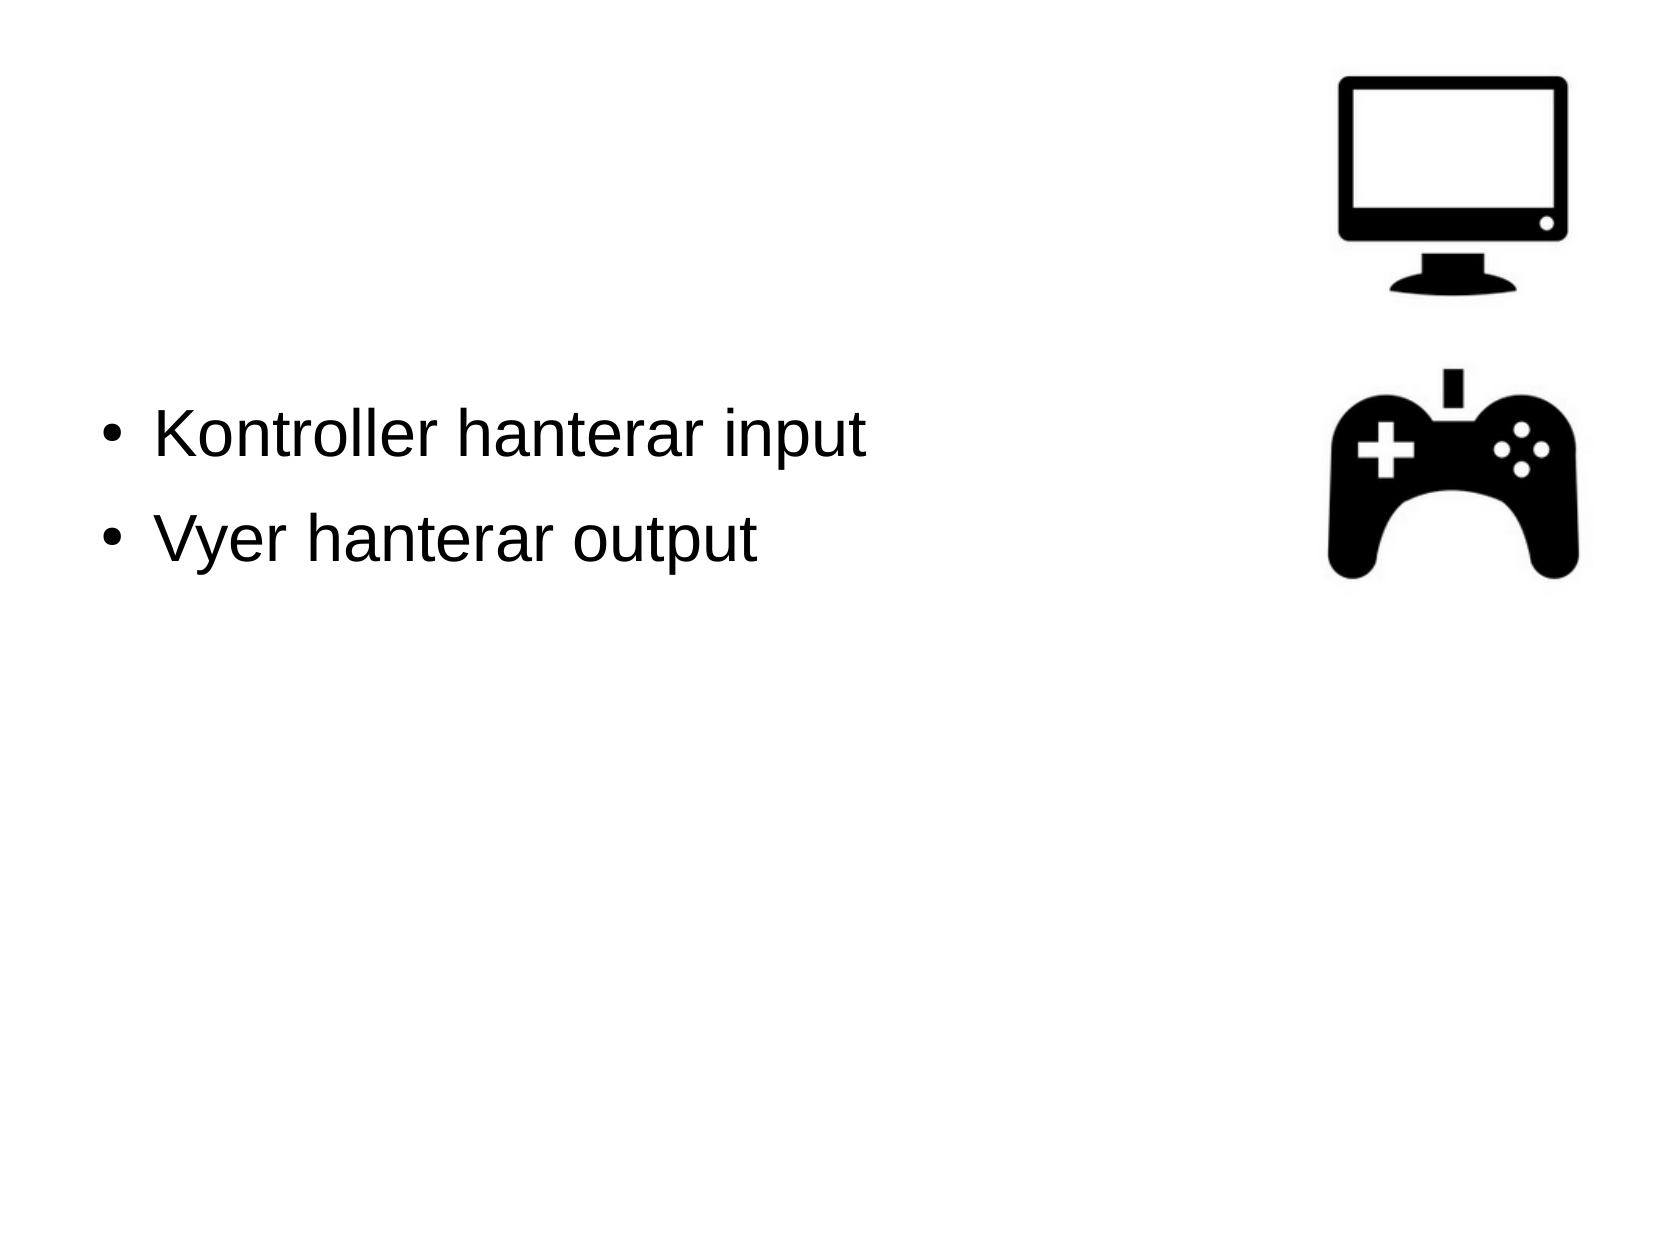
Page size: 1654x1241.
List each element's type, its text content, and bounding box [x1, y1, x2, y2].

list Kontroller hanterar input Vyer hanterar output [82, 396, 1571, 738]
picture [1305, 44, 1612, 617]
